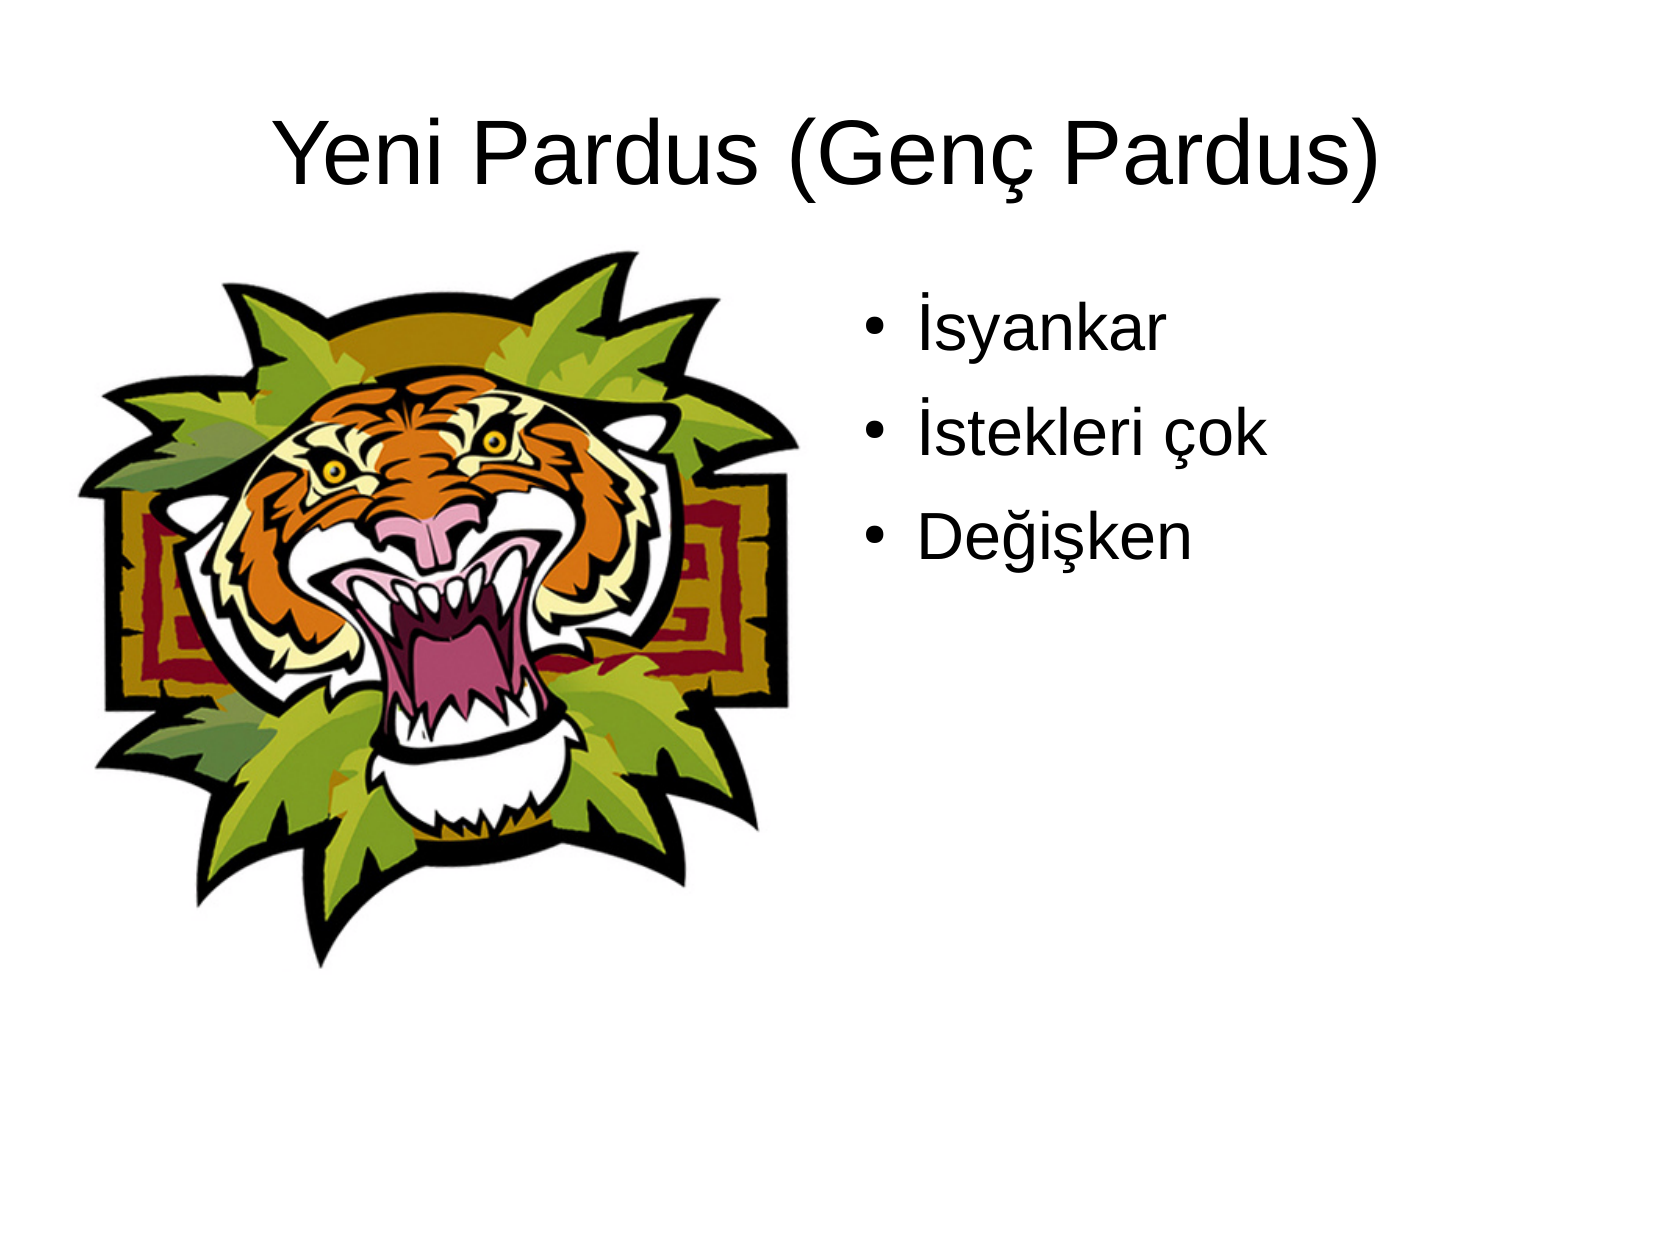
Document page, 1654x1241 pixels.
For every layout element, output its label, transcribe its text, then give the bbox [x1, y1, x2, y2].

list İsyankar İstekleri çok Değişken [845, 290, 1572, 1109]
picture [45, 244, 827, 1114]
title Yeni Pardus (Genç Pardus) [82, 49, 1571, 257]
